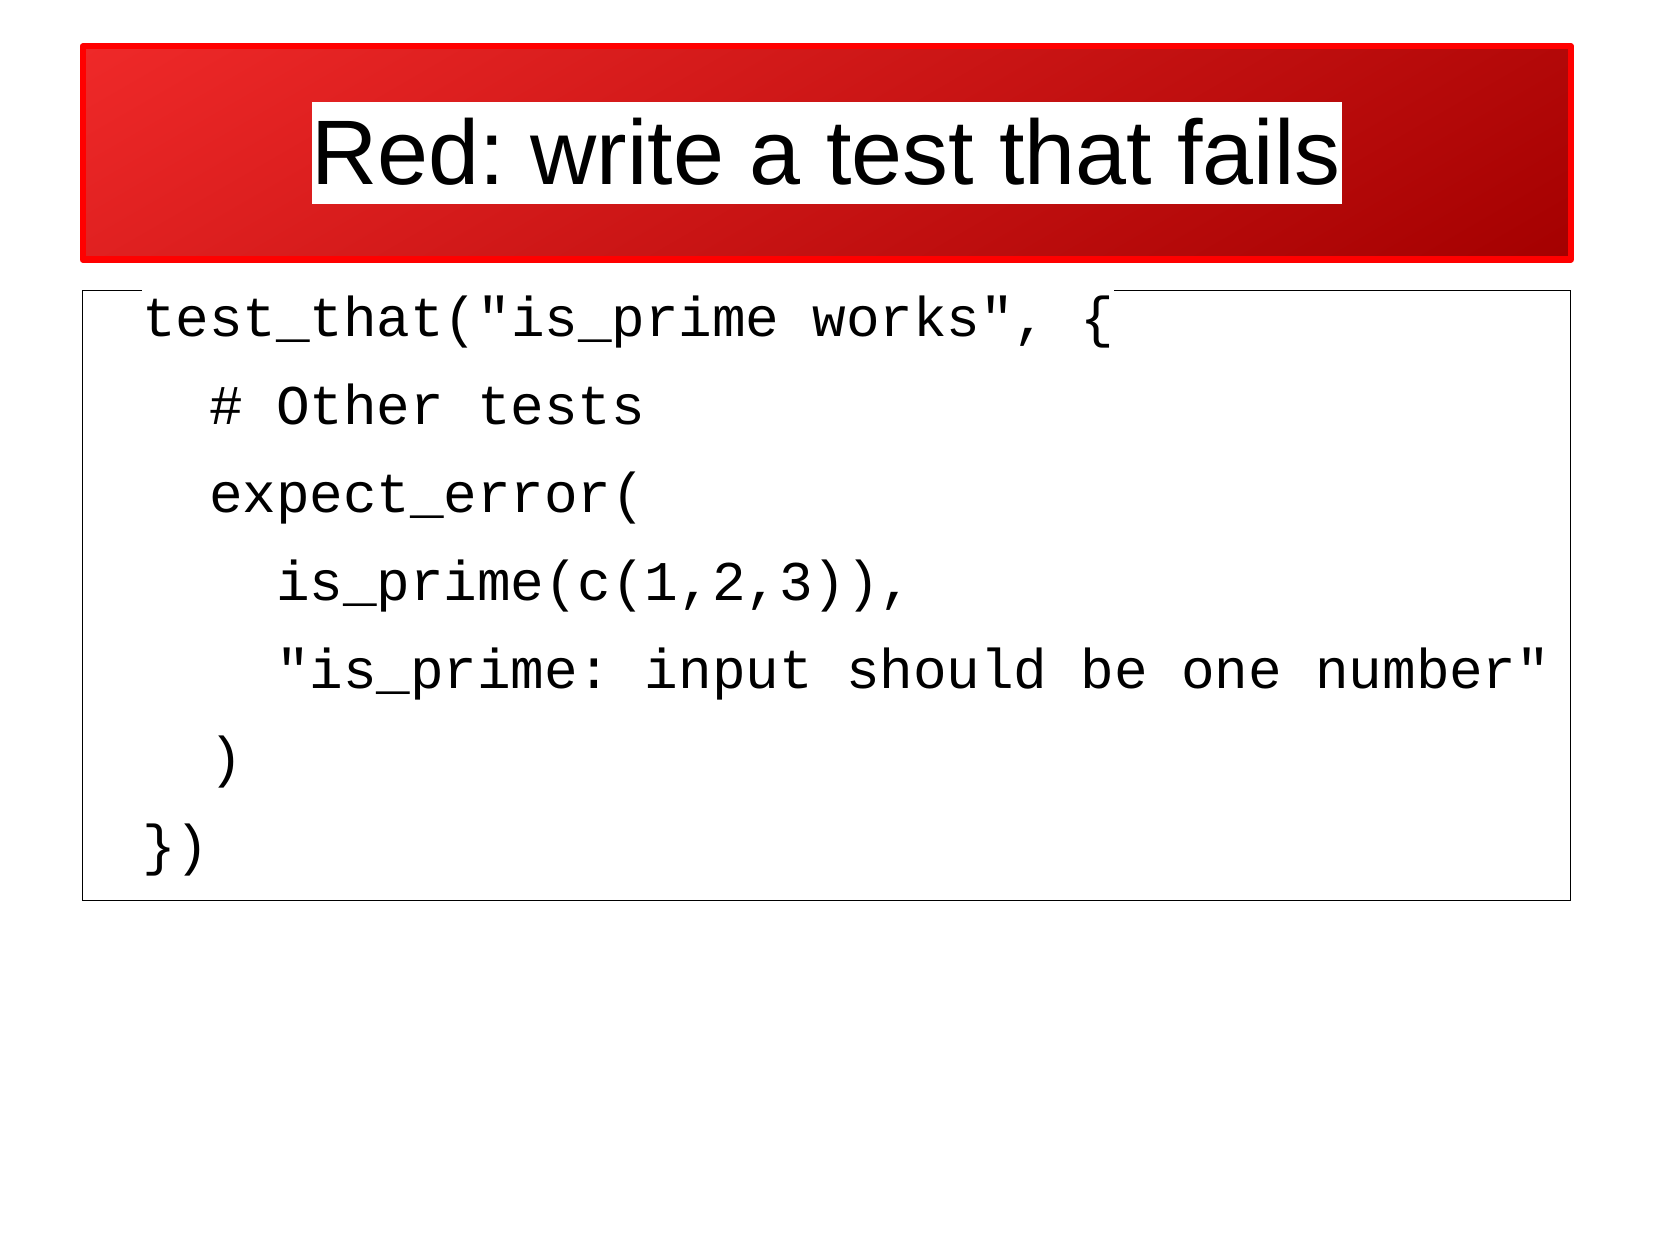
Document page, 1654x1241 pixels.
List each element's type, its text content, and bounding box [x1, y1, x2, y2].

list test_that("is_prime works", { # Other tests expect_error( is_prime(c(1,2,3)), "is_prime: input should be one number" ) }) [82, 290, 1571, 901]
title Red: write a test that fails [82, 46, 1571, 260]
